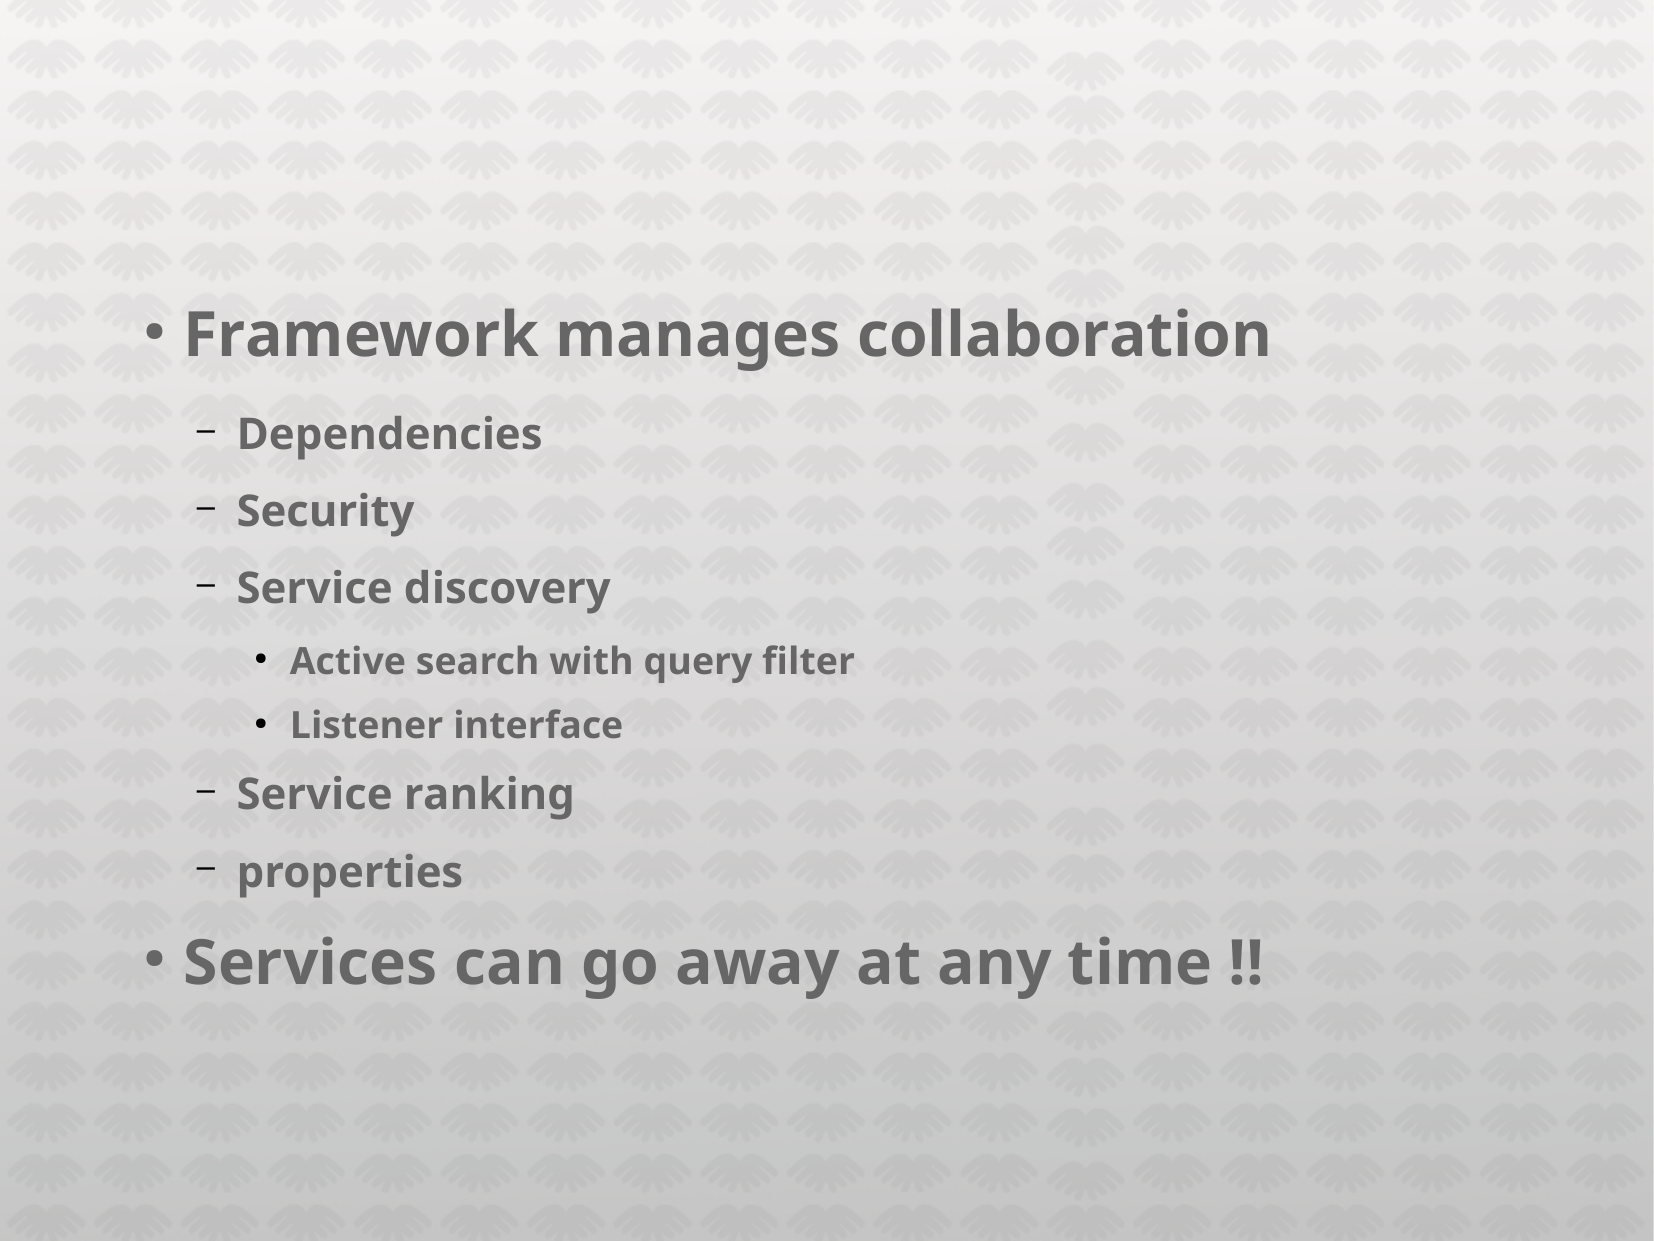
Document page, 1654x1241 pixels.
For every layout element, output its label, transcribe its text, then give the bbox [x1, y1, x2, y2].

picture [0, 0, 1654, 1241]
list Framework manages collaboration Dependencies Security Service discovery Active search with query filter Listener interface Service ranking properties Services can go away at any time !! [130, 290, 1586, 1010]
